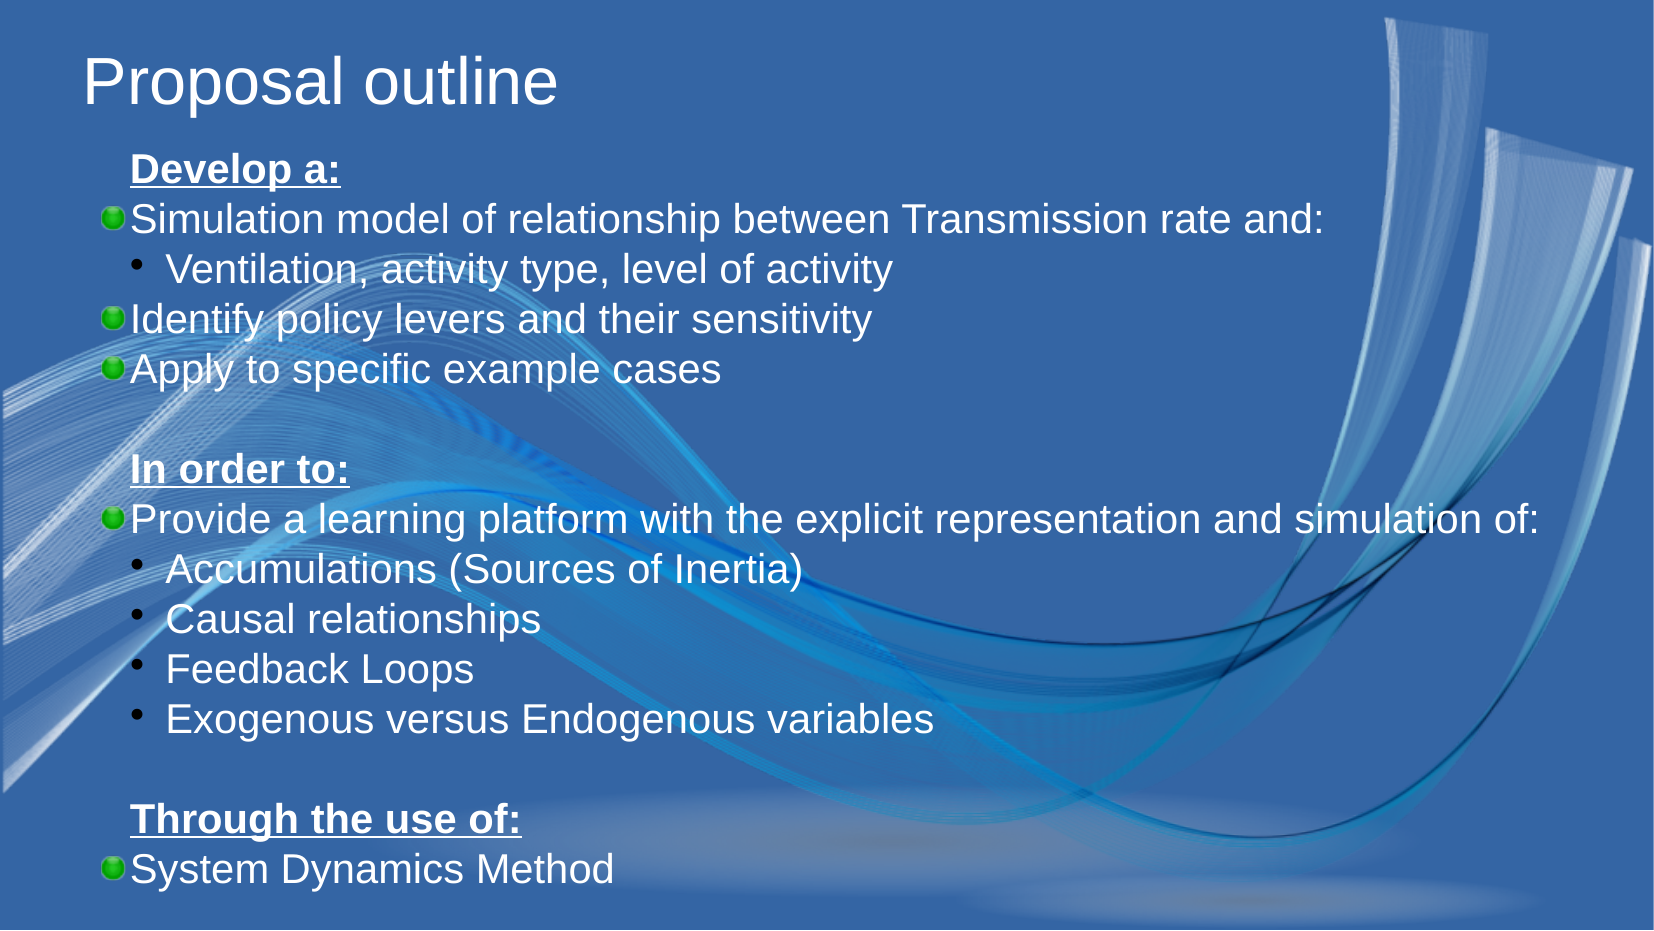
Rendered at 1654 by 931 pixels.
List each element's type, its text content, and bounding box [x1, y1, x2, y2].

text_box Develop a: Simulation model of relationship between Transmission rate and: Ventilation, activity type, level of activity Identify policy levers and their sensitivity Apply to specific example cases In order to: Provide a learning platform with the explicit representation and simulation of: Accumulations (Sources of Inertia) Causal relationships Feedback Loops Exogenous versus Endogenous variables Through the use of: System Dynamics Method [94, 141, 1583, 804]
picture [0, 15, 1654, 930]
